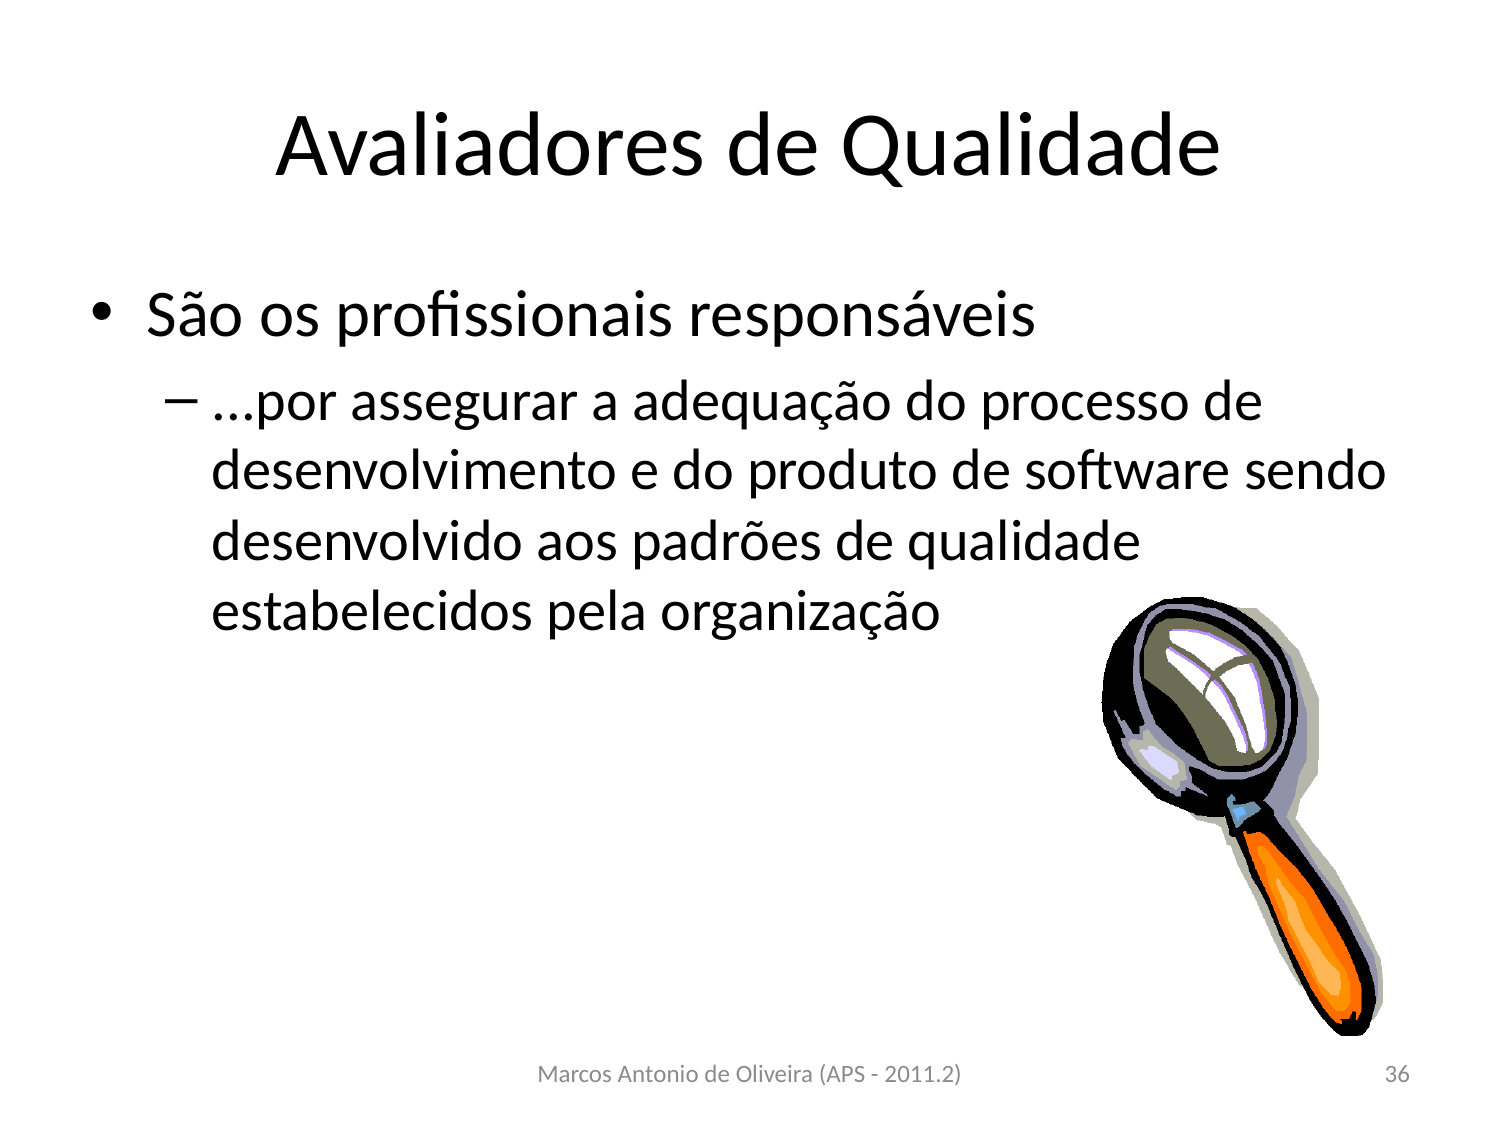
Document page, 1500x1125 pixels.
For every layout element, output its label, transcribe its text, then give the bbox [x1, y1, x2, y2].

picture [1101, 597, 1383, 1036]
list São os profissionais responsáveis ...por assegurar a adequação do processo de desenvolvimento e do produto de software sendo desenvolvido aos padrões de qualidade estabelecidos pela organização [75, 262, 1425, 1005]
footer Marcos Antonio de Oliveira (APS - 2011.2) [512, 1042, 988, 1103]
title Avaliadores de Qualidade [75, 45, 1425, 233]
slide_number <número> [1074, 1042, 1425, 1103]
